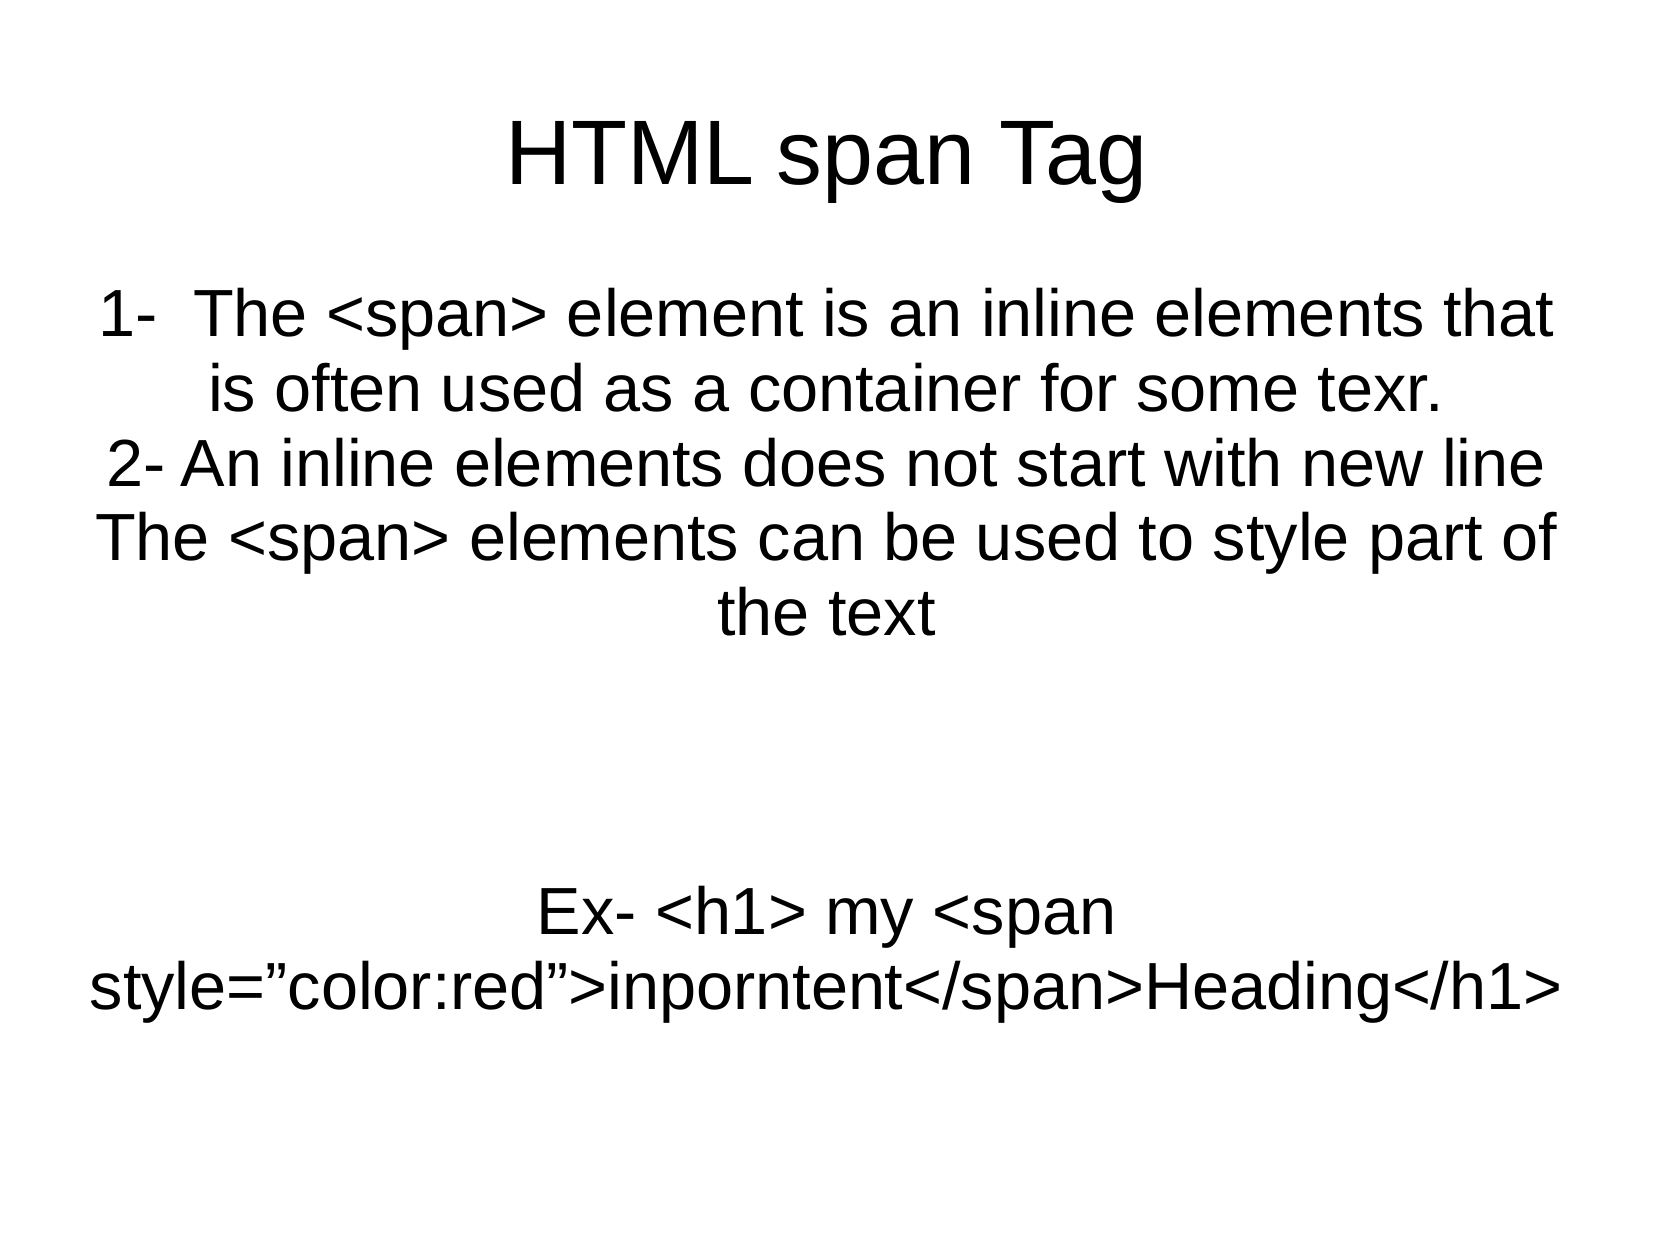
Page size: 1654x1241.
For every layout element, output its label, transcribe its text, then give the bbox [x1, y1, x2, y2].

subtitle 1- The <span> element is an inline elements that is often used as a container for some texr. 2- An inline elements does not start with new line The <span> elements can be used to style part of the text Ex- <h1> my <span style=”color:red”>inporntent</span>Heading</h1> [82, 275, 1571, 1024]
title HTML span Tag [82, 49, 1571, 257]
